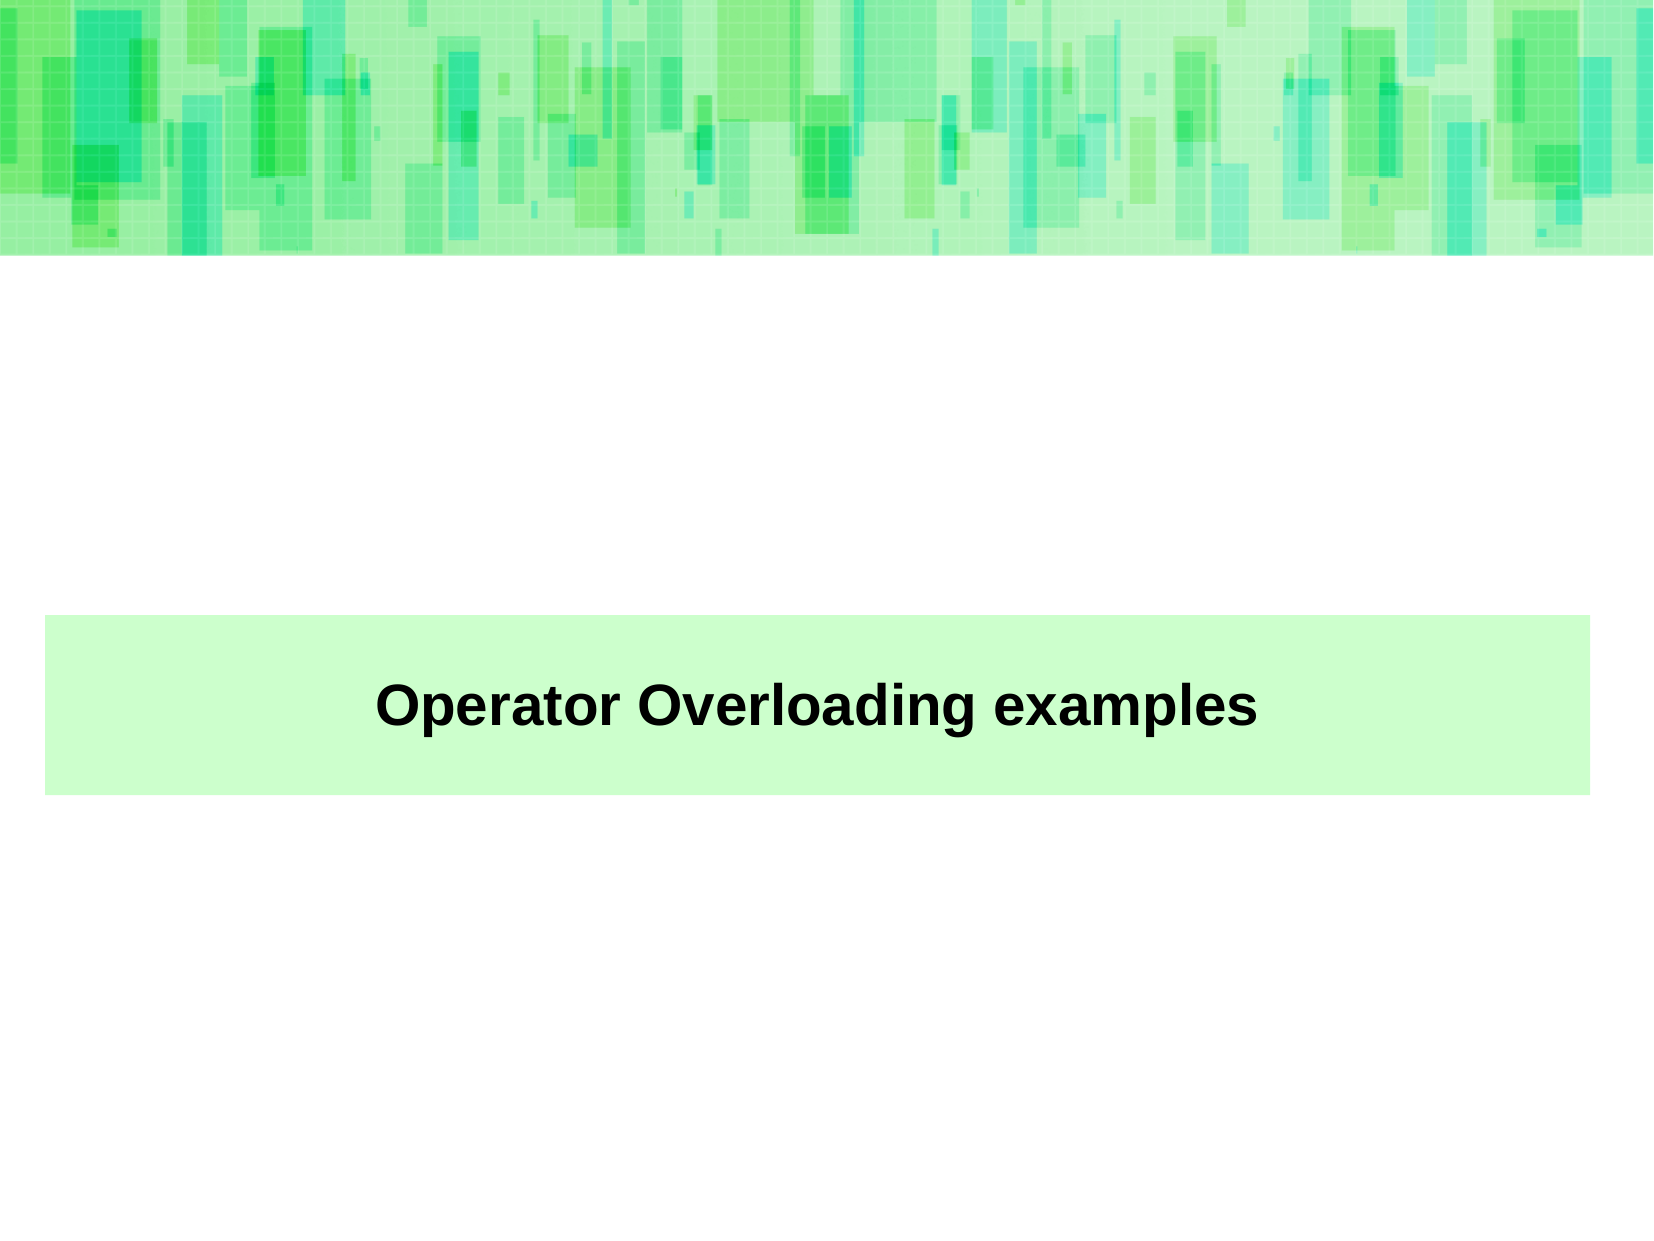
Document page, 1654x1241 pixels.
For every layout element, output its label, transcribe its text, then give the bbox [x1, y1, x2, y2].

picture [0, 0, 1654, 1241]
text_box Operator Overloading examples [45, 615, 1591, 796]
